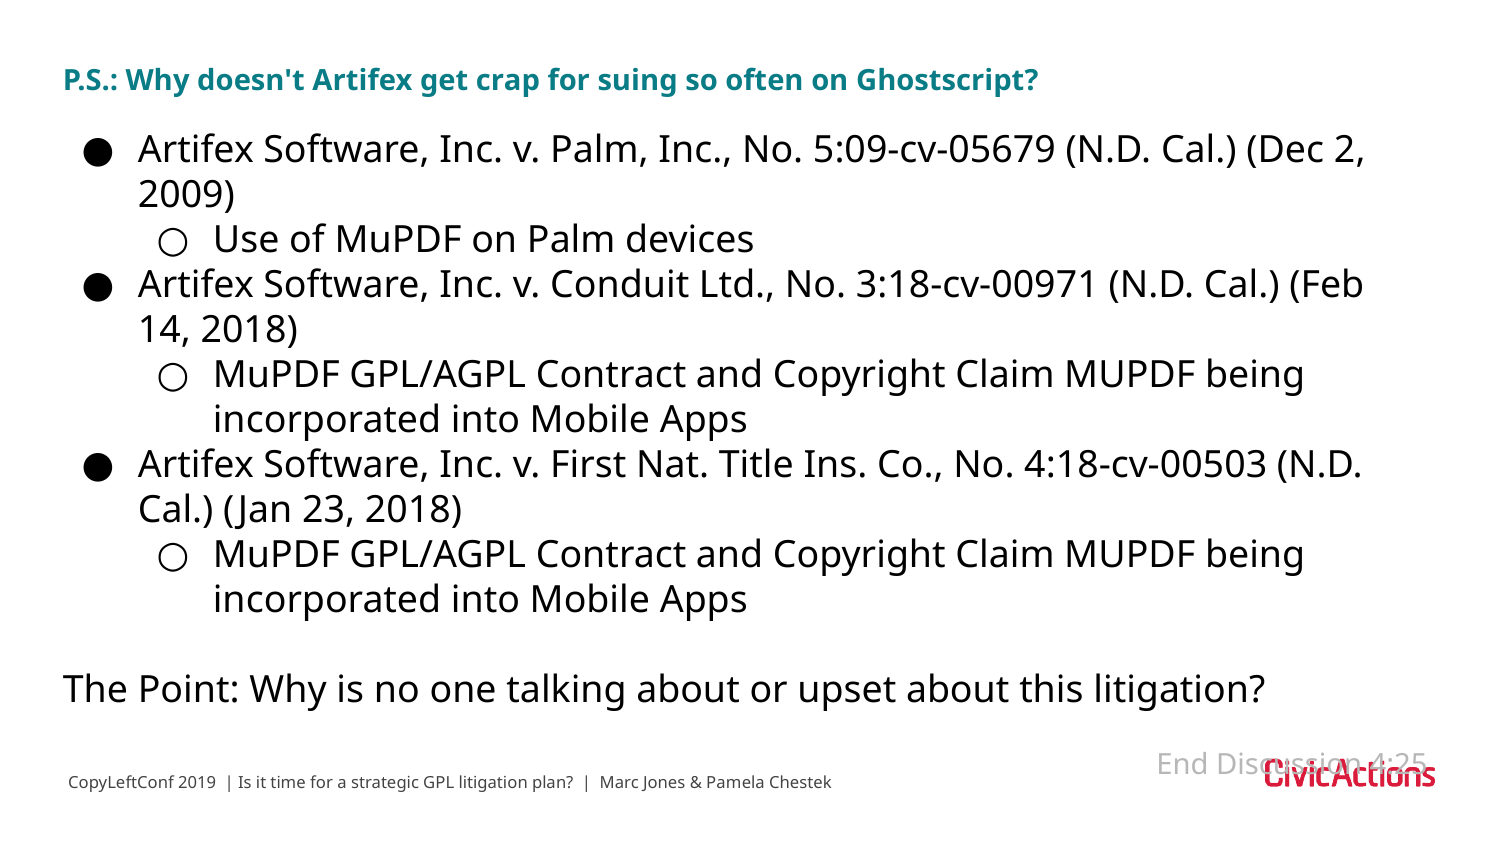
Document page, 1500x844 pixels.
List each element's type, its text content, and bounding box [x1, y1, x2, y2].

title P.S.: Why doesn't Artifex get crap for suing so often on Ghostscript? [53, 51, 1438, 136]
picture [1265, 758, 1435, 787]
picture [1277, 758, 1285, 772]
picture [1330, 760, 1339, 772]
text_box CopyLeftConf 2019 | Is it time for a strategic GPL litigation plan? | Marc Jones & Pamela Chestek [53, 757, 1235, 796]
list Artifex Software, Inc. v. Palm, Inc., No. 5:09-cv-05679 (N.D. Cal.) (Dec 2, 2009) Use of MuPDF on Palm devices Artifex Software, Inc. v. Conduit Ltd., No. 3:18-cv-00971 (N.D. Cal.) (Feb 14, 2018) MuPDF GPL/AGPL Contract and Copyright Claim MUPDF being incorporated into Mobile Apps Artifex Software, Inc. v. First Nat. Title Ins. Co., No. 4:18-cv-00503 (N.D. Cal.) (Jan 23, 2018) MuPDF GPL/AGPL Contract and Copyright Claim MUPDF being incorporated into Mobile Apps The Point: Why is no one talking about or upset about this litigation? End Discussion 4:25 [53, 136, 1438, 758]
picture [1372, 758, 1380, 767]
